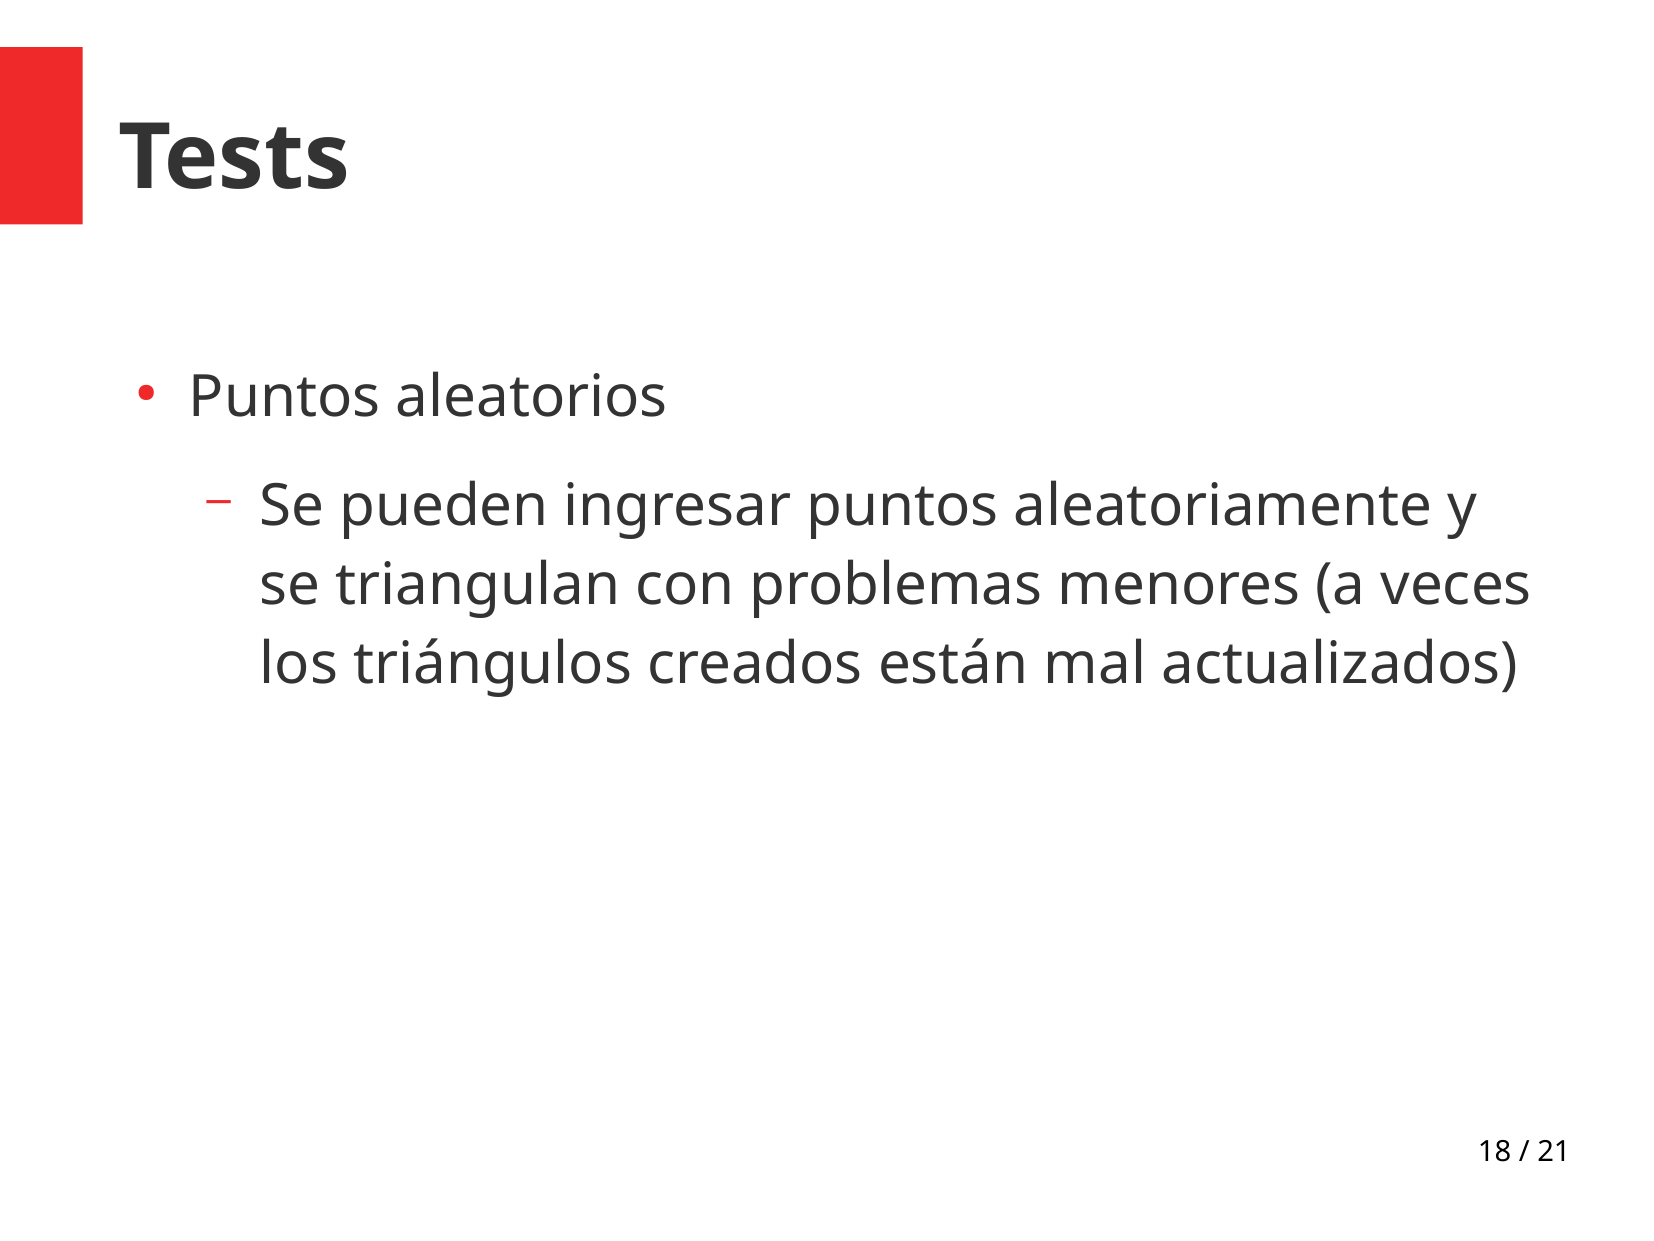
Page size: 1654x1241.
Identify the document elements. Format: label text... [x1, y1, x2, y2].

title Tests [118, 49, 1571, 257]
list Puntos aleatorios Se pueden ingresar puntos aleatoriamente y se triangulan con problemas menores (a veces los triángulos creados están mal actualizados) [118, 354, 1536, 1074]
